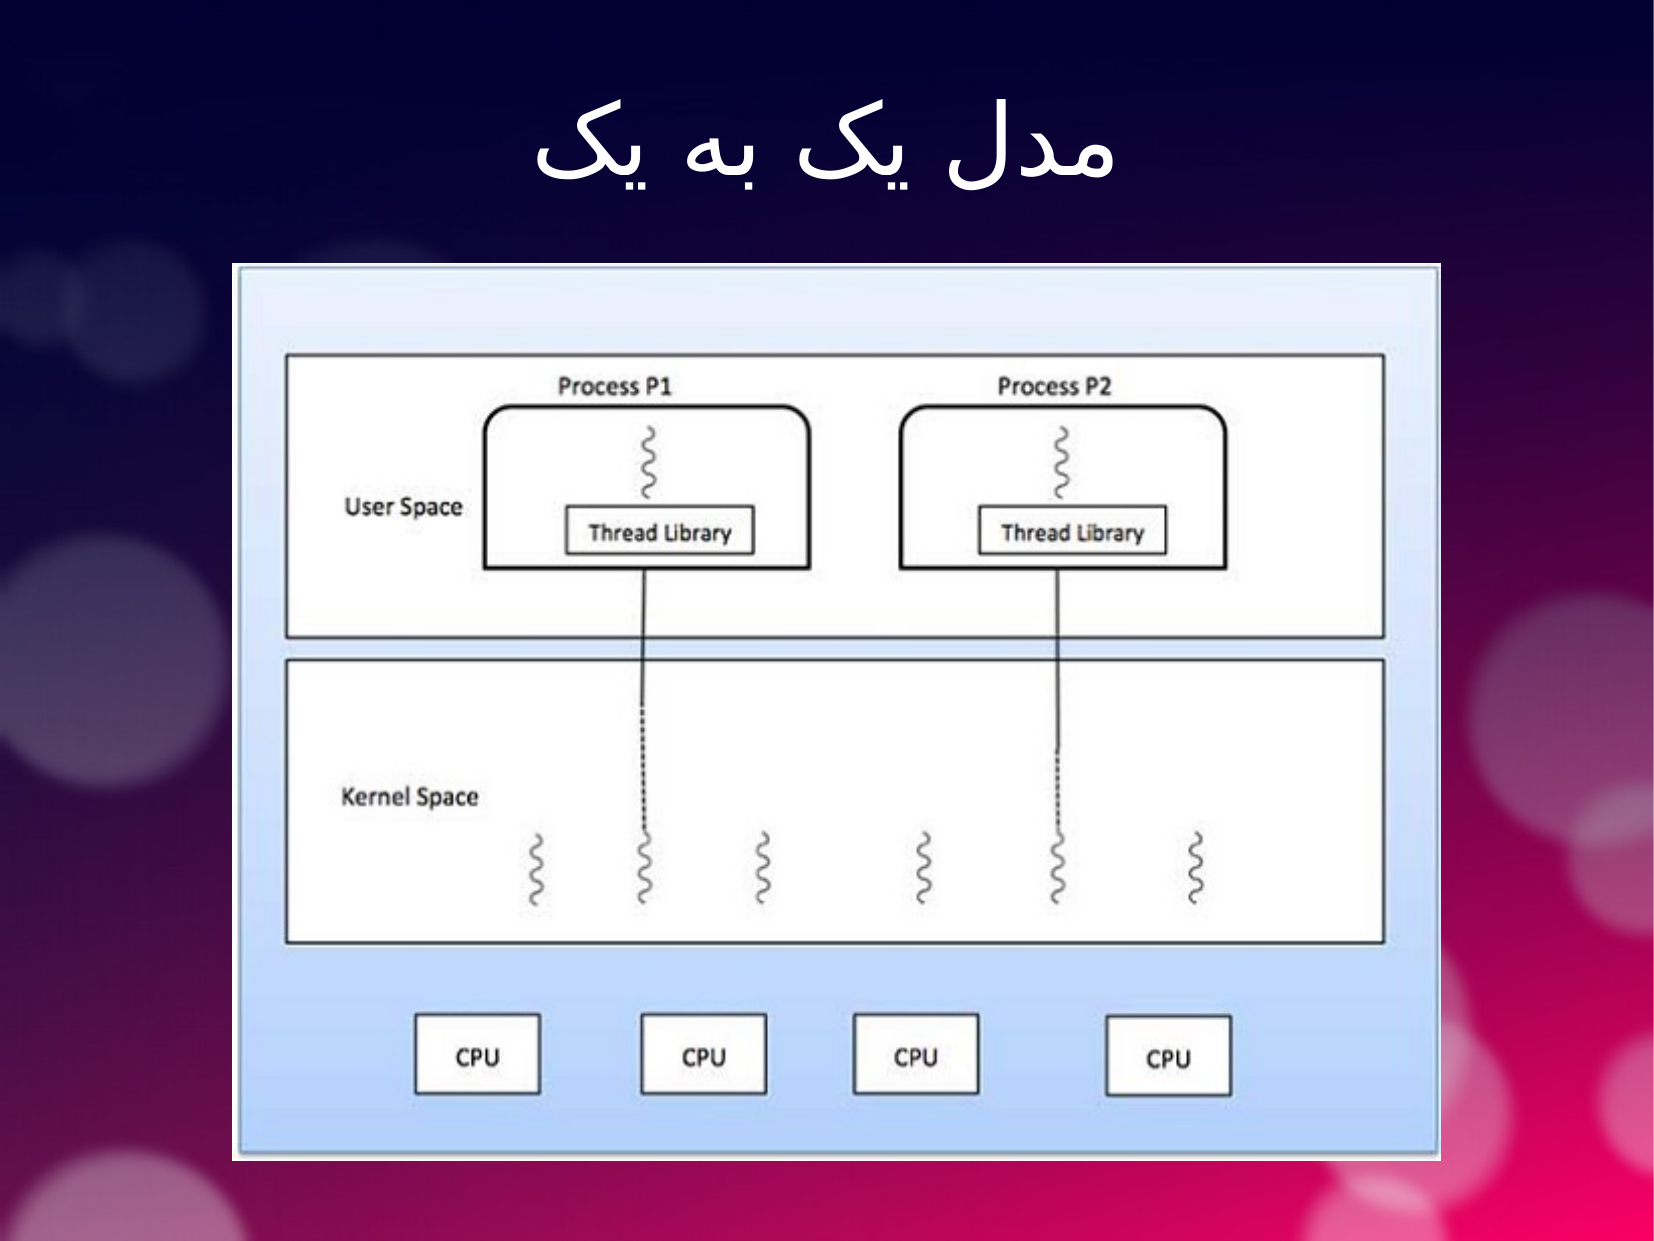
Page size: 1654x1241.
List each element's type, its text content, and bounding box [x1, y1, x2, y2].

title مدل یک به یک [82, 37, 1571, 245]
picture [0, 0, 1654, 1241]
